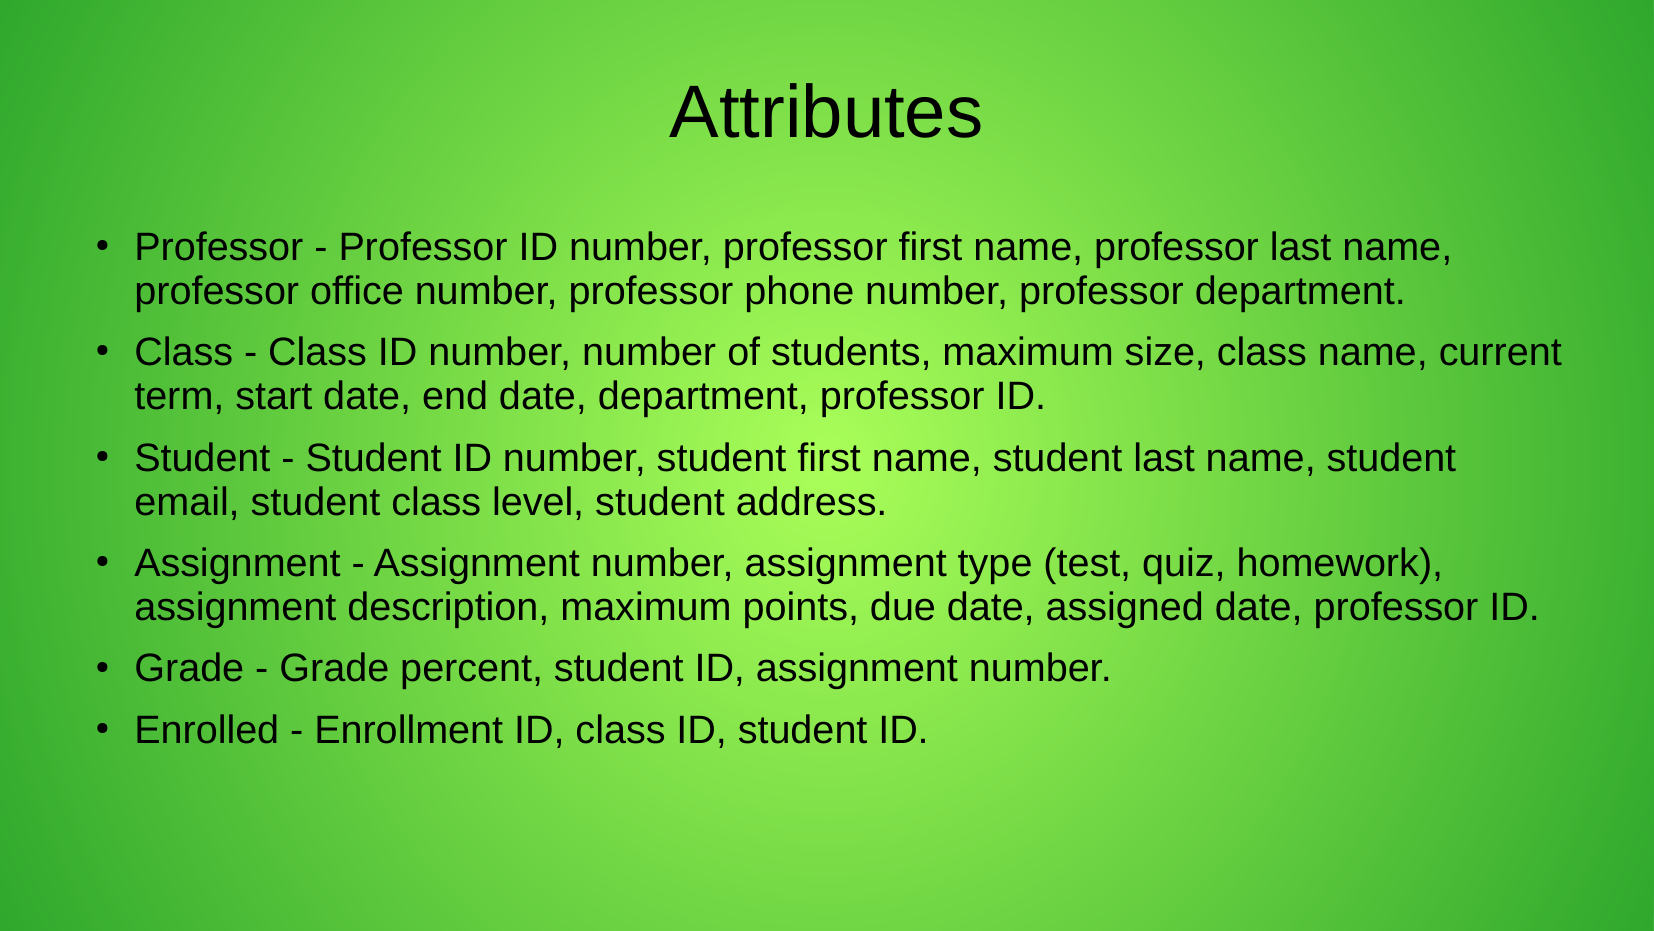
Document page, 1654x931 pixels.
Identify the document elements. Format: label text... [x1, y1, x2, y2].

list Professor - Professor ID number, professor first name, professor last name, professor office number, professor phone number, professor department. Class - Class ID number, number of students, maximum size, class name, current term, start date, end date, department, professor ID. Student - Student ID number, student first name, student last name, student email, student class level, student address. Assignment - Assignment number, assignment type (test, quiz, homework), assignment description, maximum points, due date, assigned date, professor ID. Grade - Grade percent, student ID, assignment number. Enrolled - Enrollment ID, class ID, student ID. [82, 224, 1571, 764]
title Attributes [82, 35, 1571, 189]
